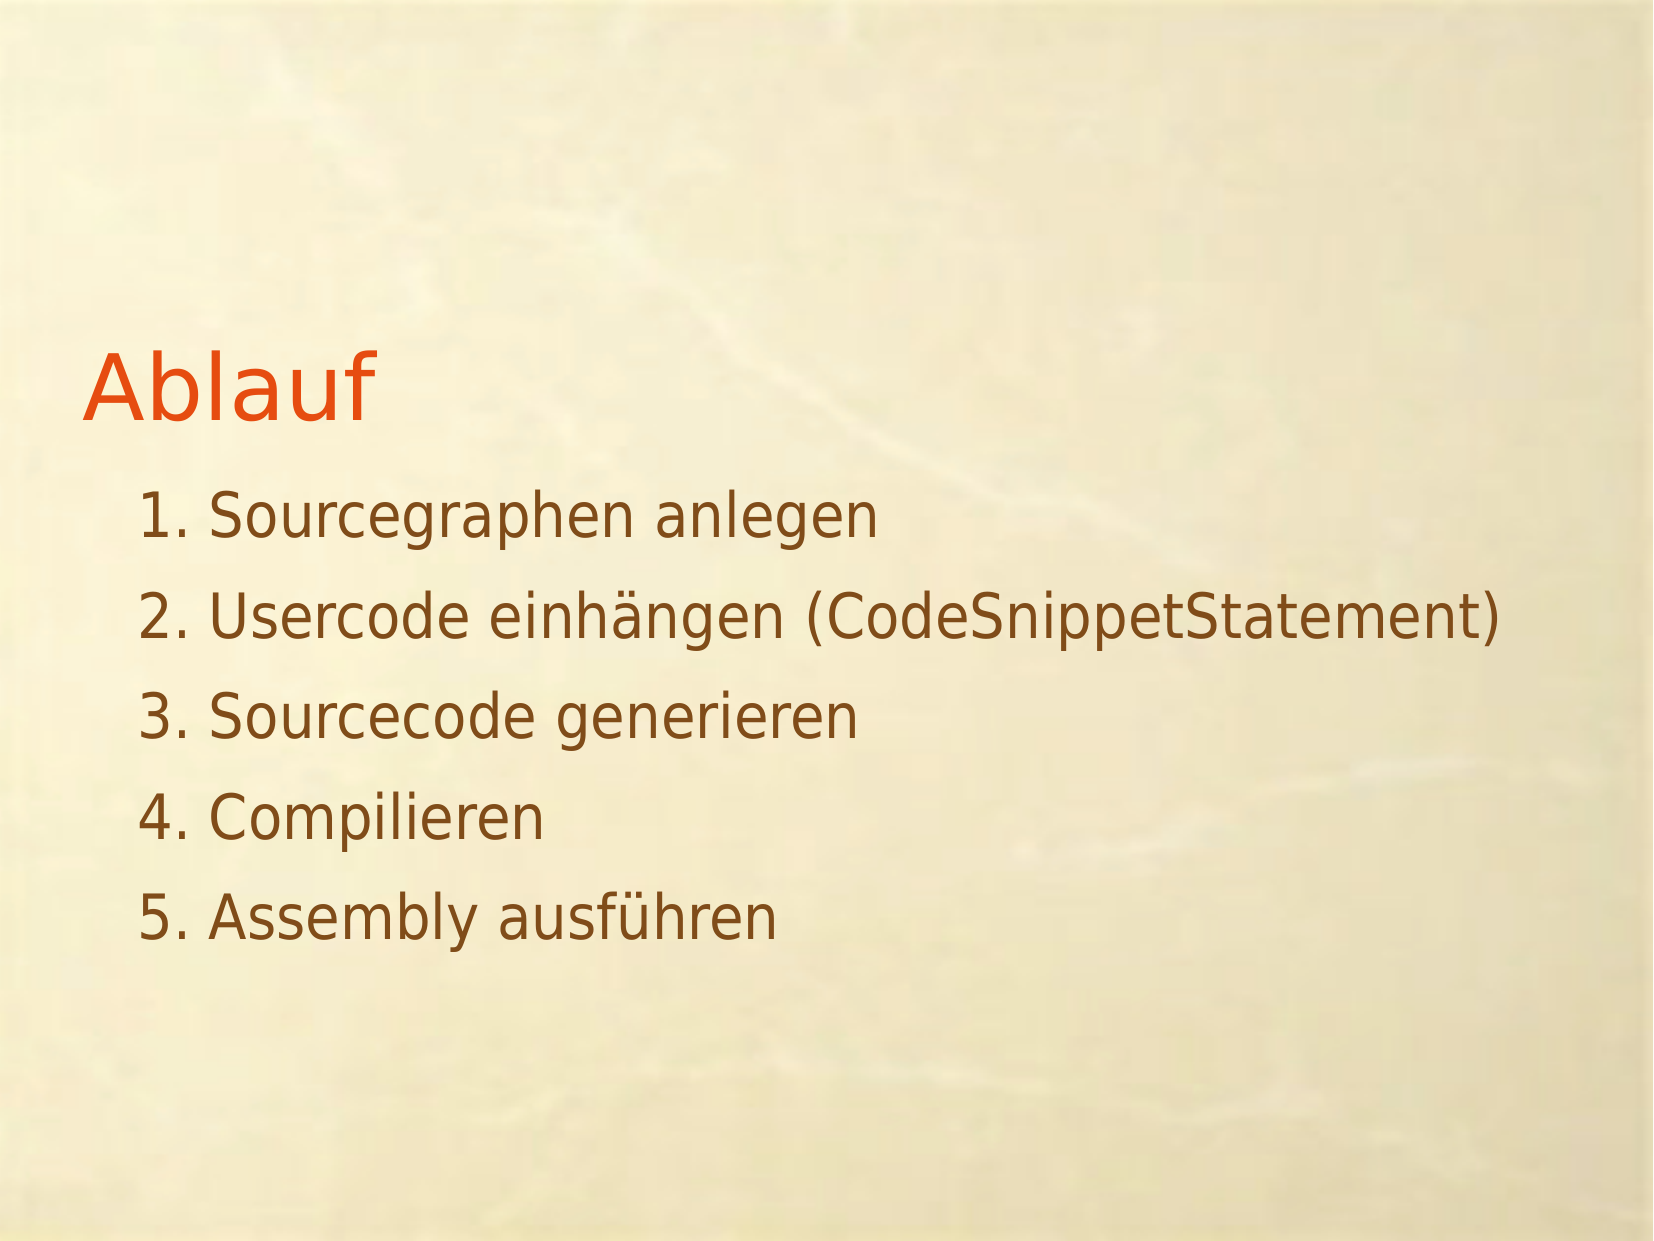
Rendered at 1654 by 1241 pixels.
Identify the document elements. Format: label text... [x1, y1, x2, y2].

title Ablauf [82, 285, 1571, 493]
list Sourcegraphen anlegen Usercode einhängen (CodeSnippetStatement) Sourcecode generieren Compilieren Assembly ausführen [120, 480, 1538, 1010]
picture [0, 0, 1654, 1241]
